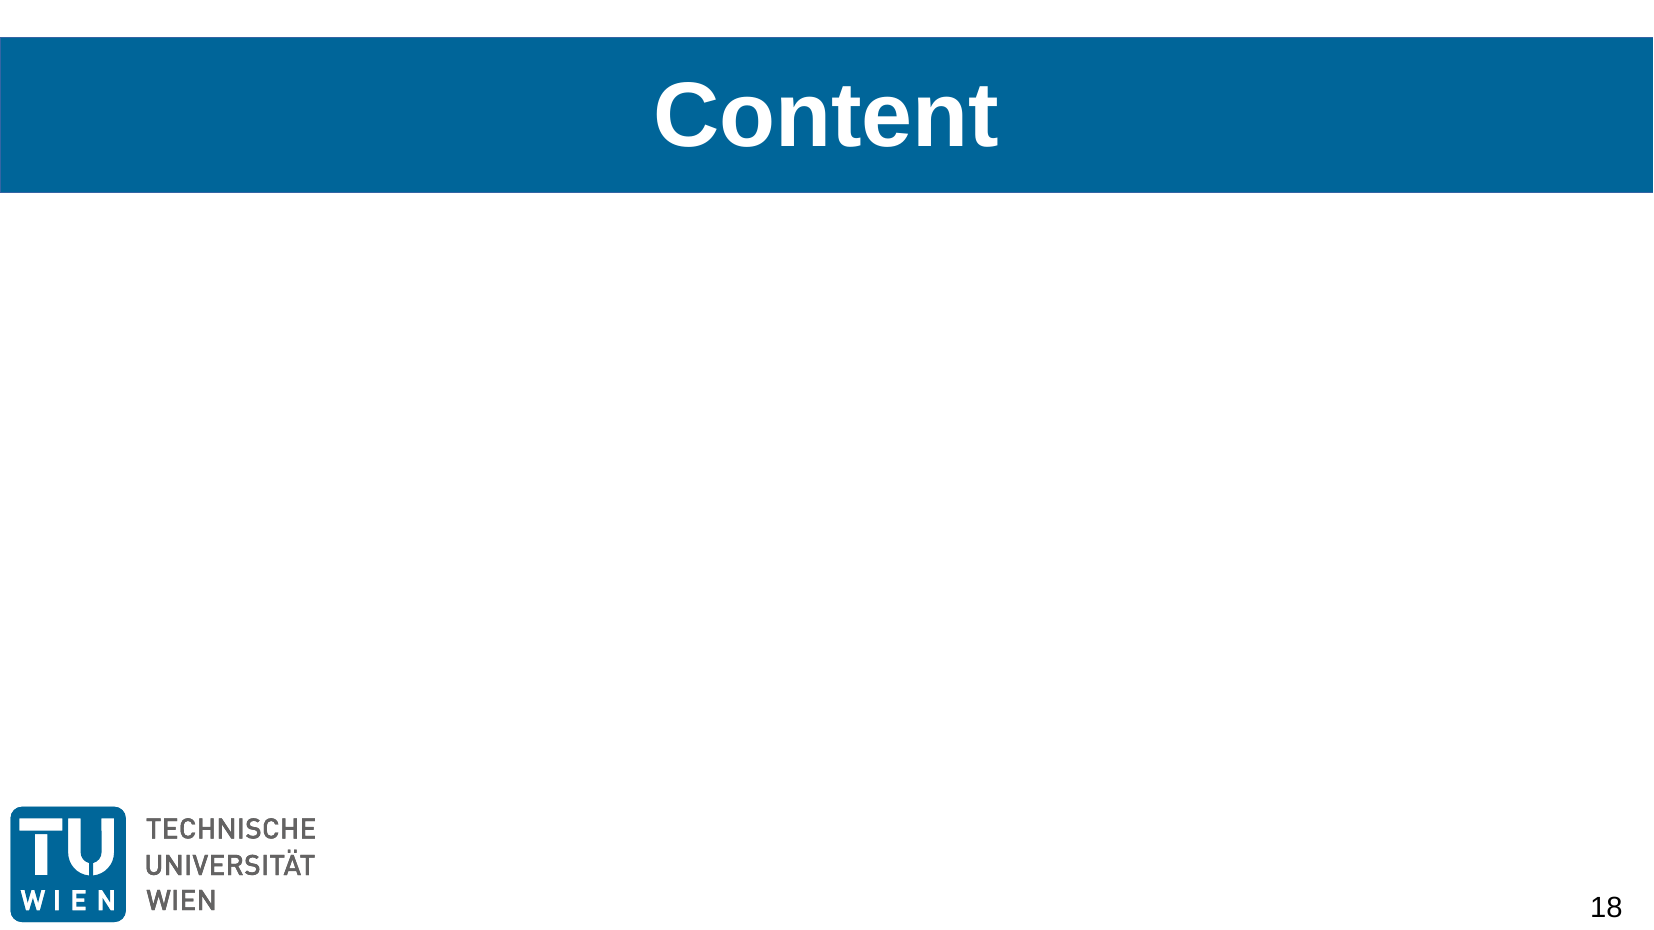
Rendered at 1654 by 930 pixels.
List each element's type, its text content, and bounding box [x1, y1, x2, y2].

title Content [0, 37, 1653, 193]
